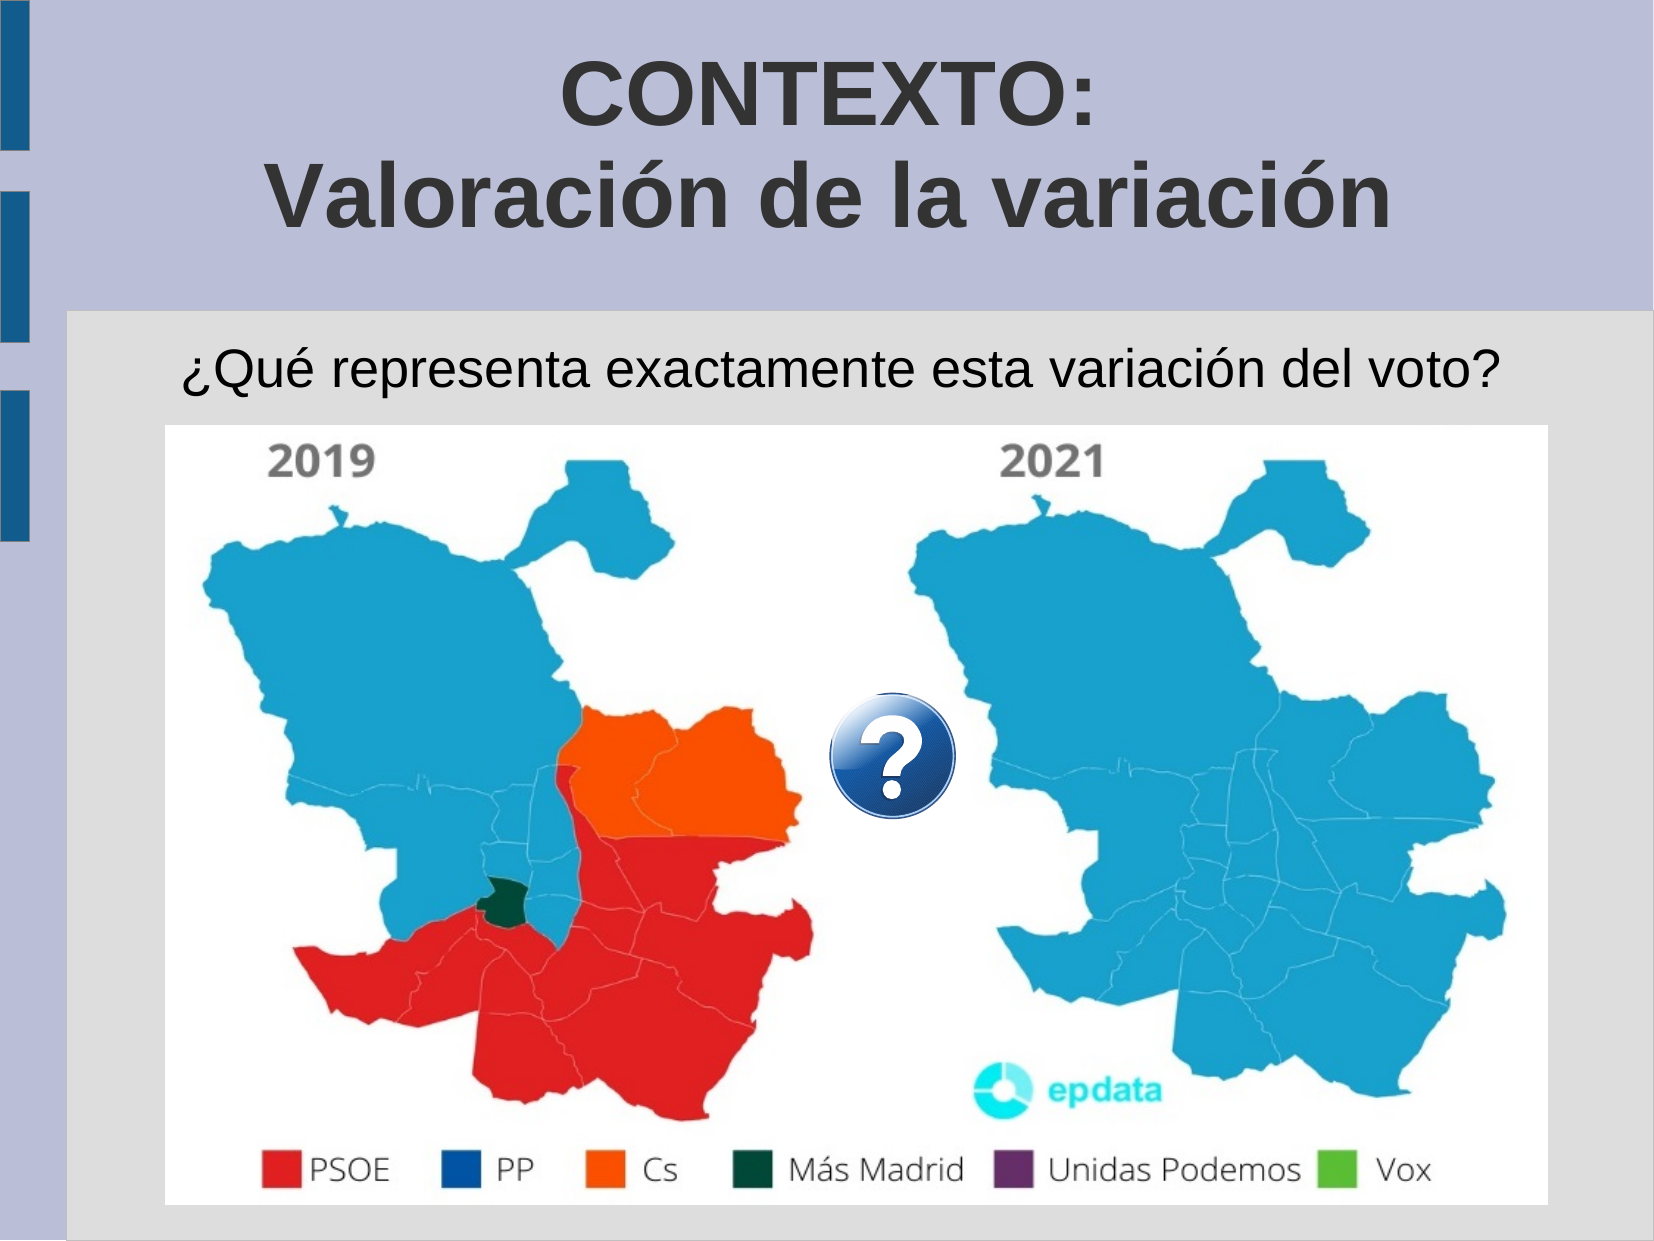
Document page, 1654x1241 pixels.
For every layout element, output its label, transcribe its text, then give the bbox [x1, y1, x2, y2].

picture [165, 425, 1548, 1205]
title CONTEXTO: Valoración de la variación [123, 40, 1536, 249]
text_box ¿Qué representa exactamente esta variación del voto? [165, 330, 1518, 407]
